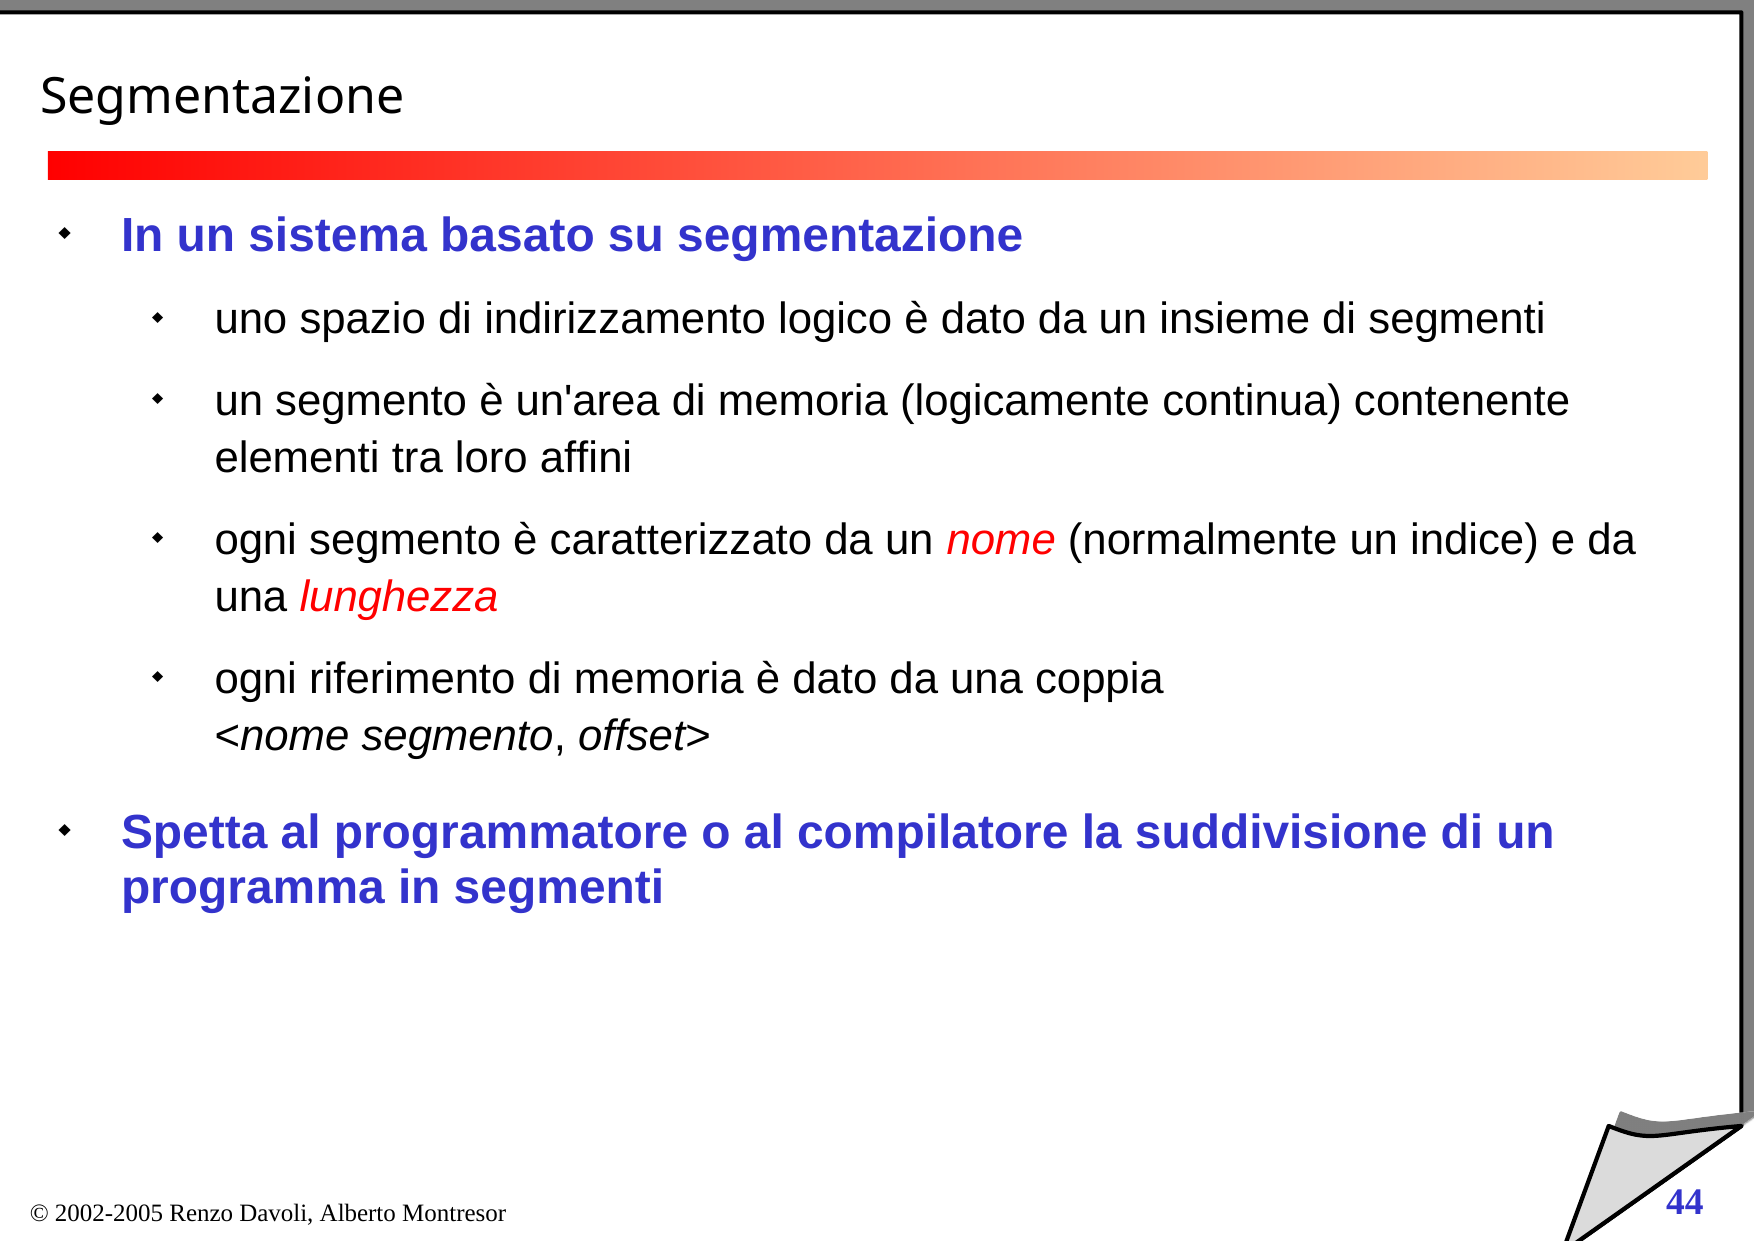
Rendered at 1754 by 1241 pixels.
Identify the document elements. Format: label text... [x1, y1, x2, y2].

title Segmentazione [40, 49, 1714, 144]
list In un sistema basato su segmentazione uno spazio di indirizzamento logico è dato da un insieme di segmenti un segmento è un'area di memoria (logicamente continua) contenente elementi tra loro affini ogni segmento è caratterizzato da un nome (normalmente un indice) e da una lunghezza ogni riferimento di memoria è dato da una coppia <nome segmento, offset> Spetta al programmatore o al compilatore la suddivisione di un programma in segmenti [58, 206, 1696, 1047]
